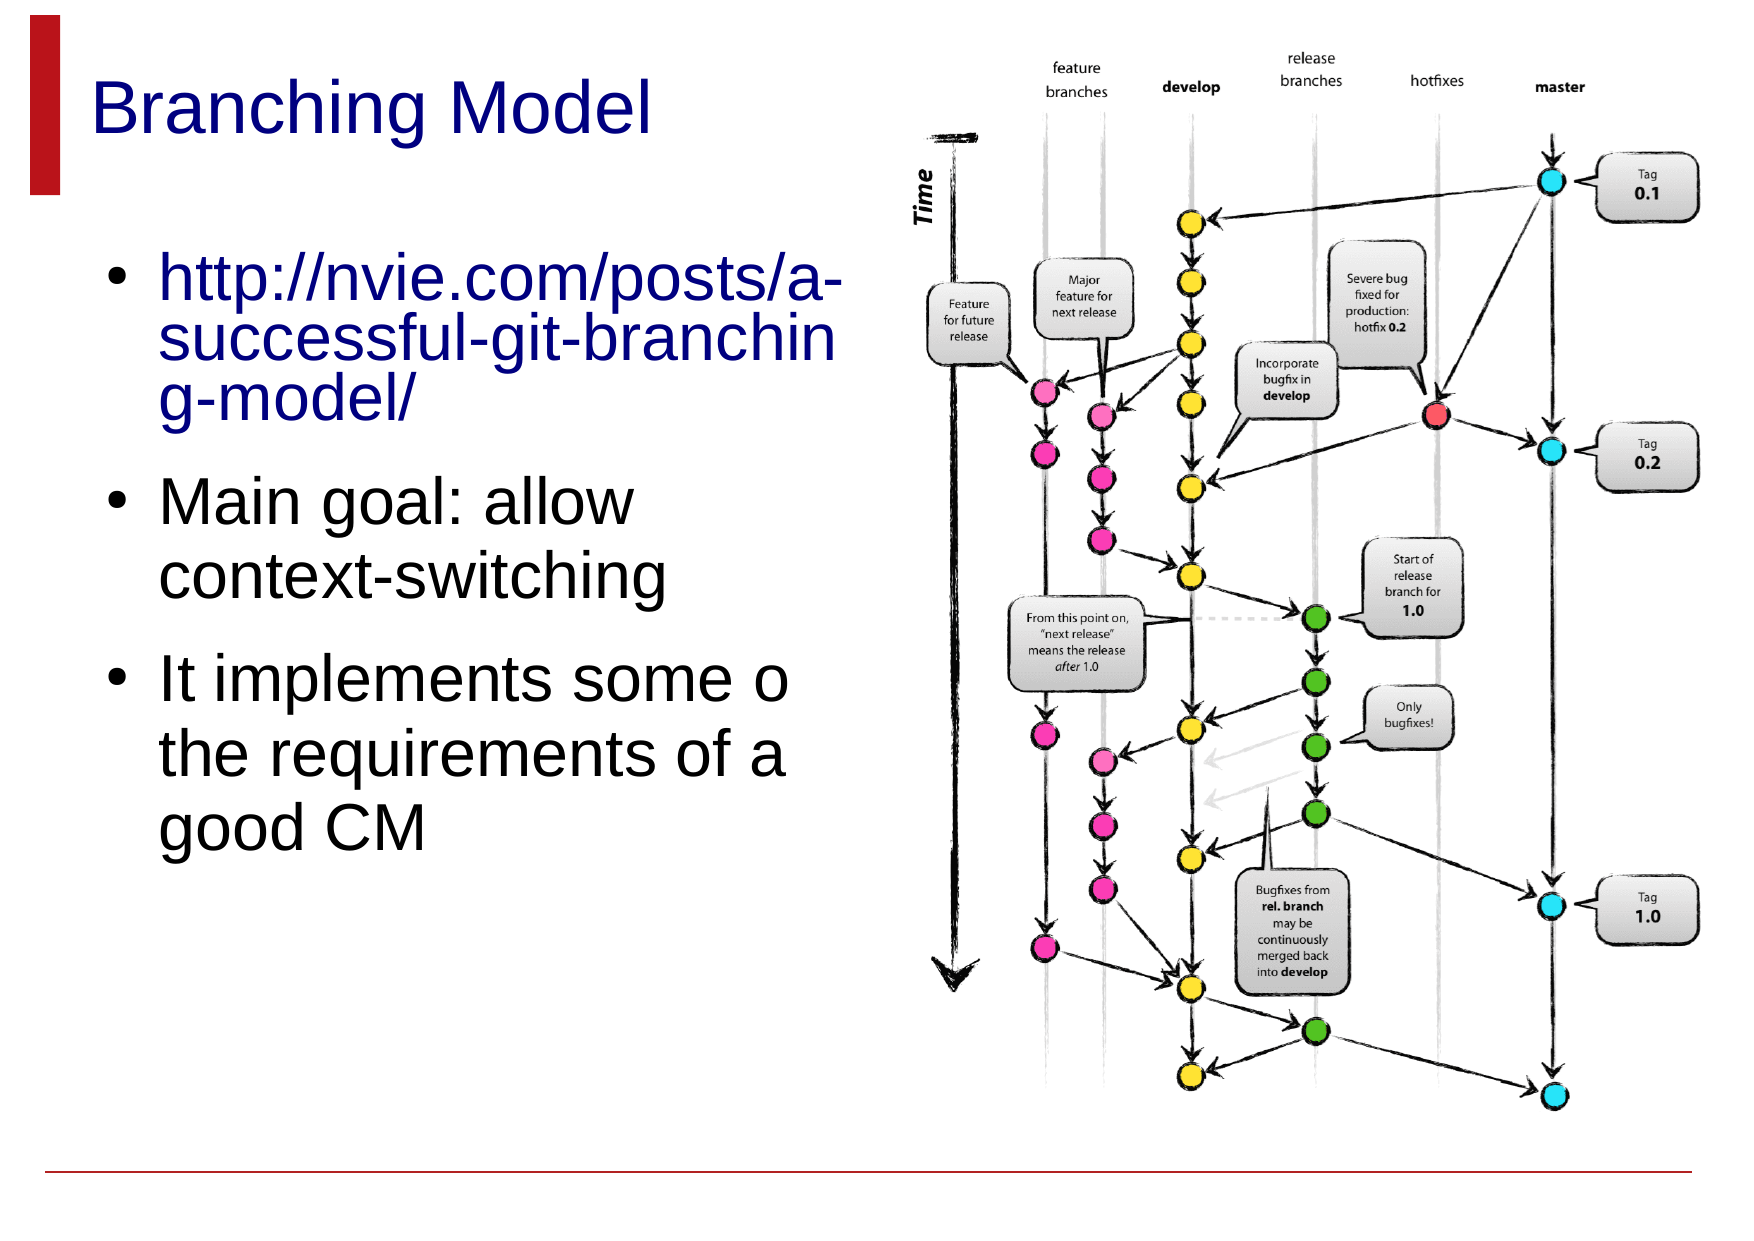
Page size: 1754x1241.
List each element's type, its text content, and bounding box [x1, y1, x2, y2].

picture [900, 44, 1711, 1119]
list http://nvie.com/posts/a-successful-git-branching-model/ Main goal: allow context-switching It implements some o the requirements of a good CM [87, 240, 873, 1081]
title Branching Model [90, 19, 1726, 196]
